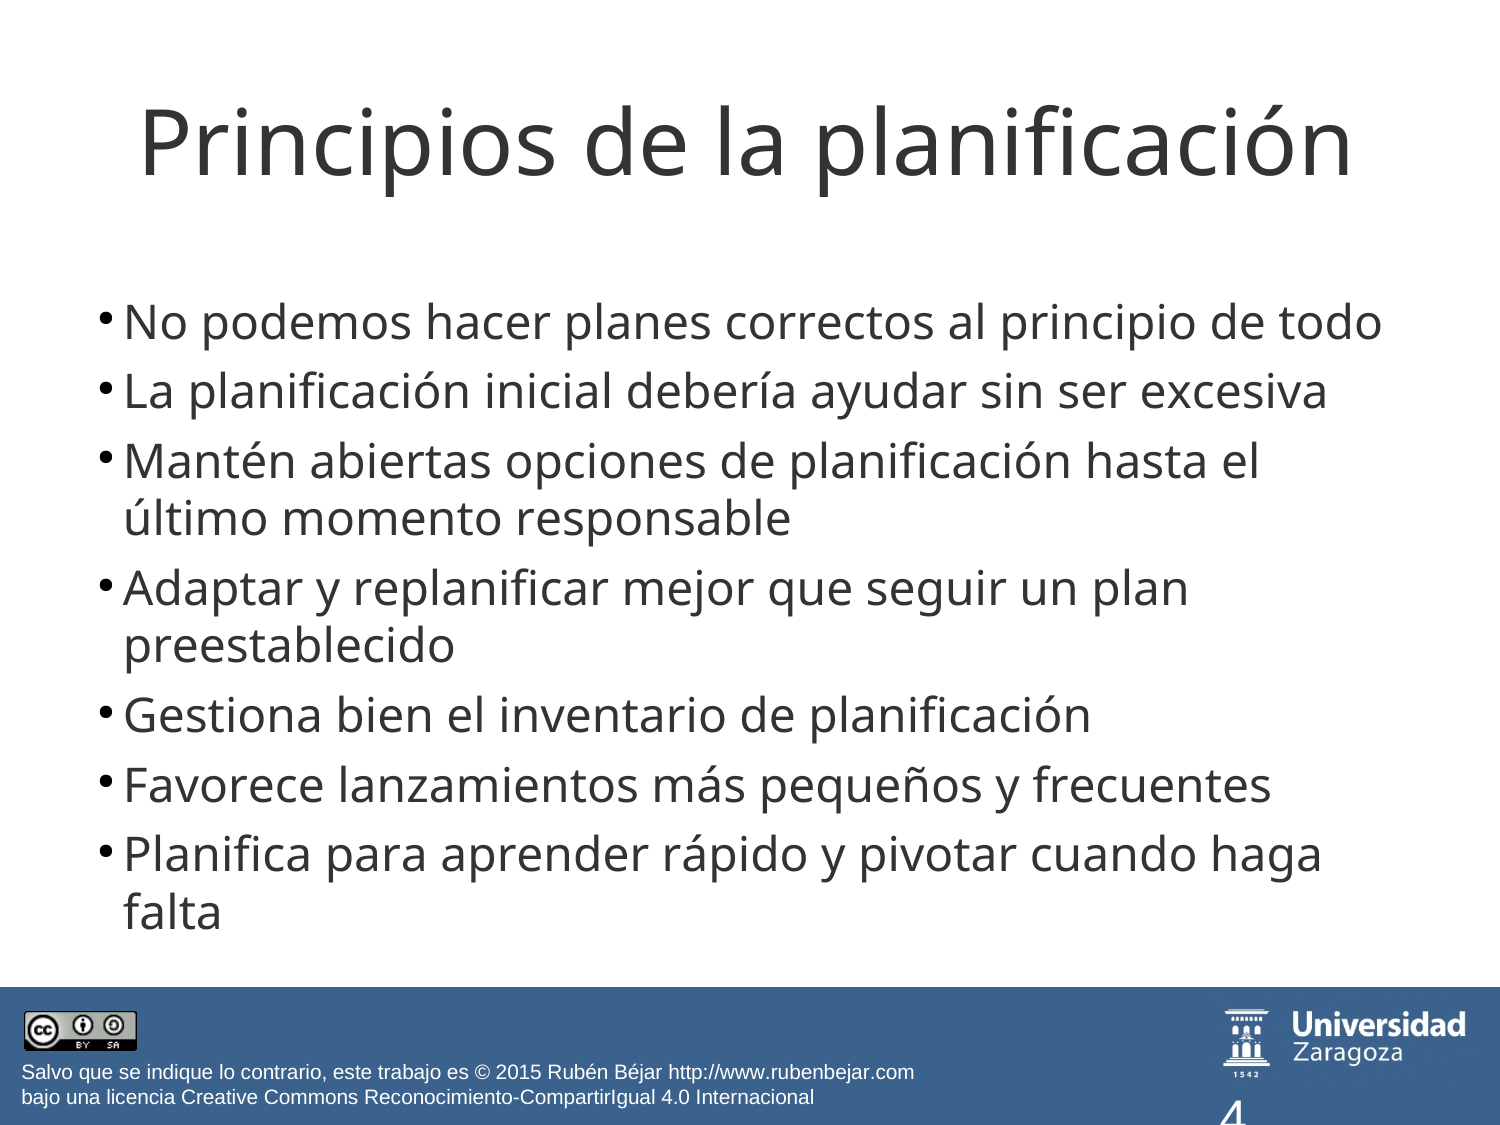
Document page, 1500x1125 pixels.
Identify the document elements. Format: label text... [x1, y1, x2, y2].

picture [0, 987, 1500, 1125]
list No podemos hacer planes correctos al principio de todo La planificación inicial debería ayudar sin ser excesiva Mantén abiertas opciones de planificación hasta el último momento responsable Adaptar y replanificar mejor que seguir un plan preestablecido Gestiona bien el inventario de planificación Favorece lanzamientos más pequeños y frecuentes Planifica para aprender rápido y pivotar cuando haga falta [82, 283, 1418, 957]
picture [1224, 1107, 1236, 1124]
title Principios de la planificación [74, 21, 1420, 257]
